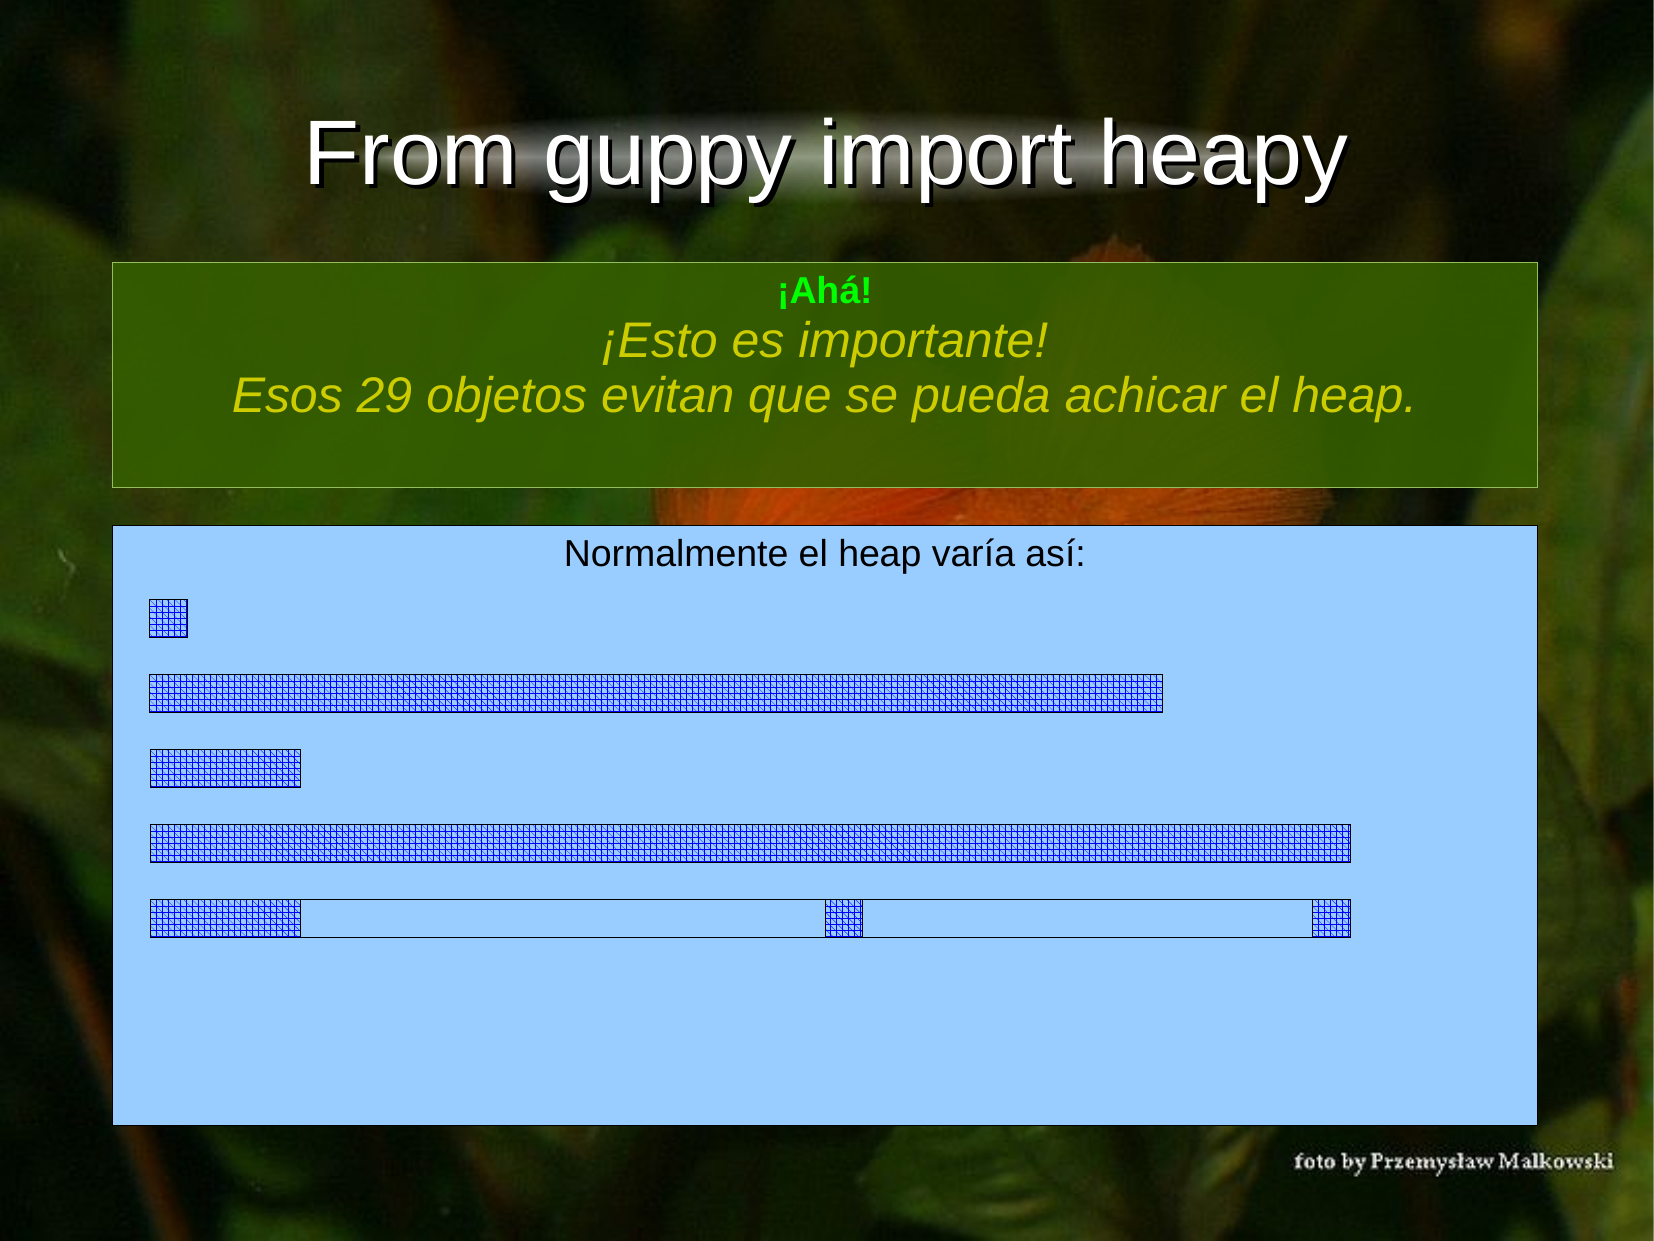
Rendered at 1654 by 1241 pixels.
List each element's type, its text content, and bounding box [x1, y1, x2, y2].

text_box [149, 674, 1163, 713]
text_box [150, 824, 1351, 863]
text_box [149, 599, 188, 638]
text_box [150, 749, 301, 788]
text_box Normalmente el heap varía así: [112, 525, 1538, 1126]
text_box [150, 899, 1351, 938]
title From guppy import heapy [82, 49, 1571, 257]
text_box ¡Ahá! ¡Esto es importante! Esos 29 objetos evitan que se pueda achicar el heap. [112, 262, 1538, 488]
picture [0, 0, 1654, 1241]
